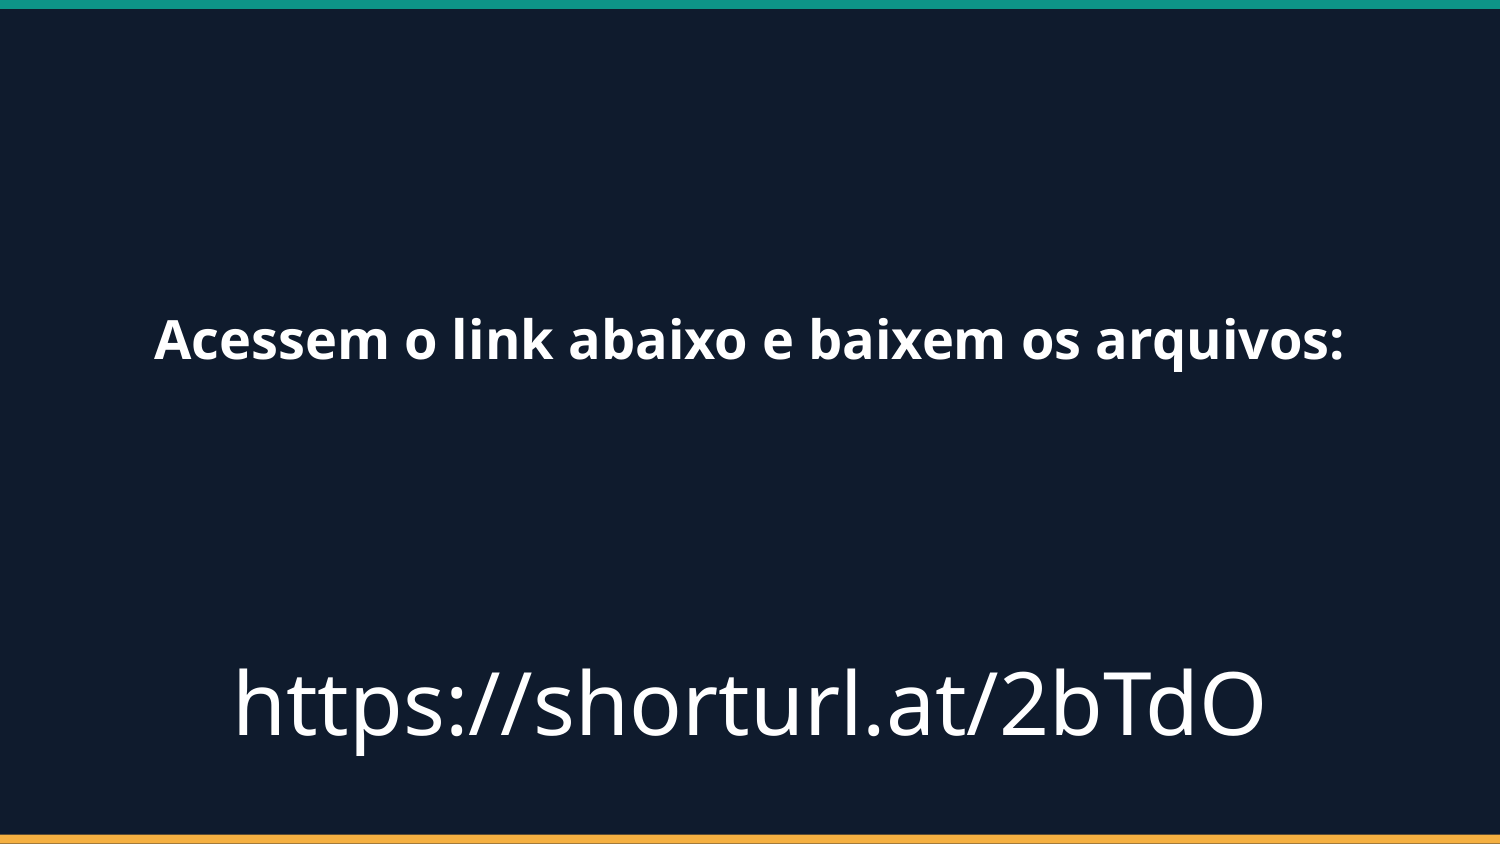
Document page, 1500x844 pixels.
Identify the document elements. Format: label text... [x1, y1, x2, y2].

text_box [0, 834, 1500, 844]
text_box https://shorturl.at/2bTdO [364, 694, 390, 729]
text_box Acessem o link abaixo e baixem os arquivos: [119, 284, 1380, 390]
text_box [0, 0, 1500, 9]
text_box https://shorturl.at/2bTdO [119, 663, 1380, 739]
